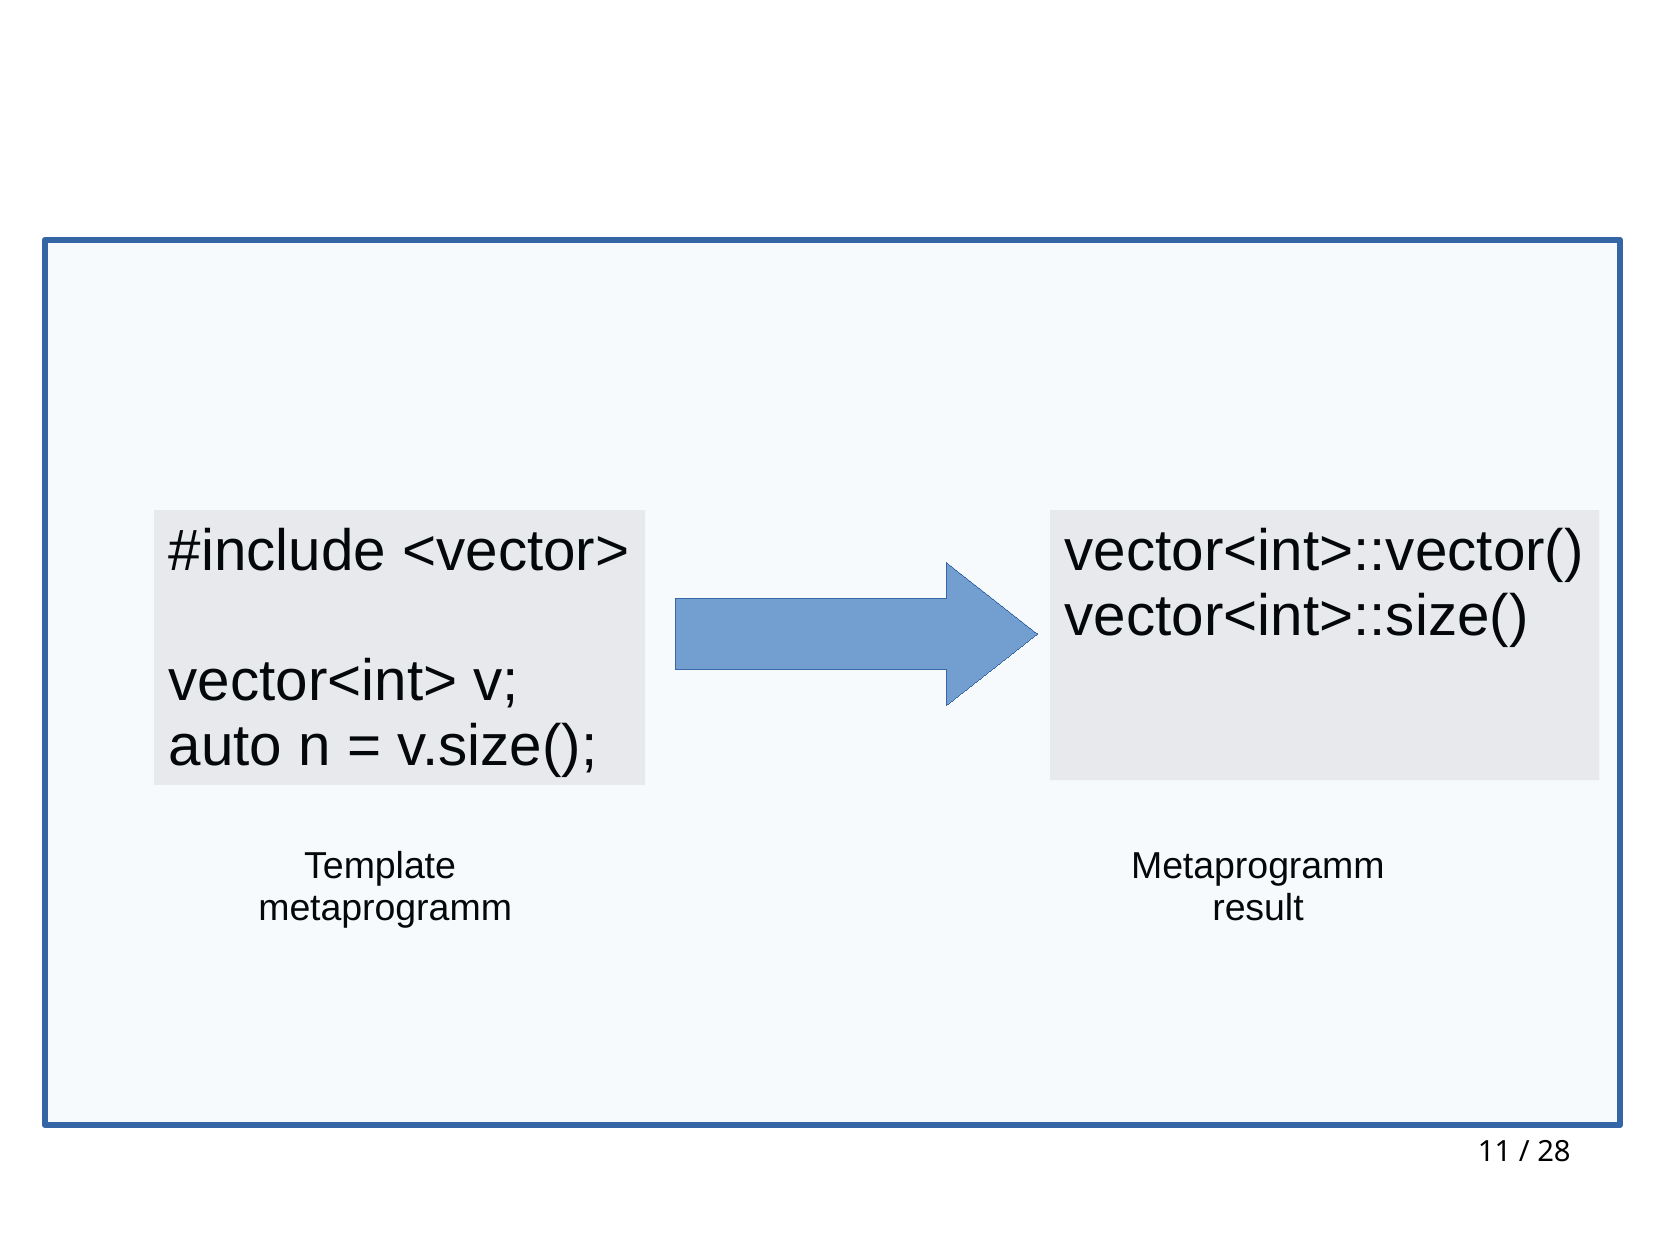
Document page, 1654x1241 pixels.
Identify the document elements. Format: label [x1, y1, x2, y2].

text_box [45, 240, 1621, 1126]
